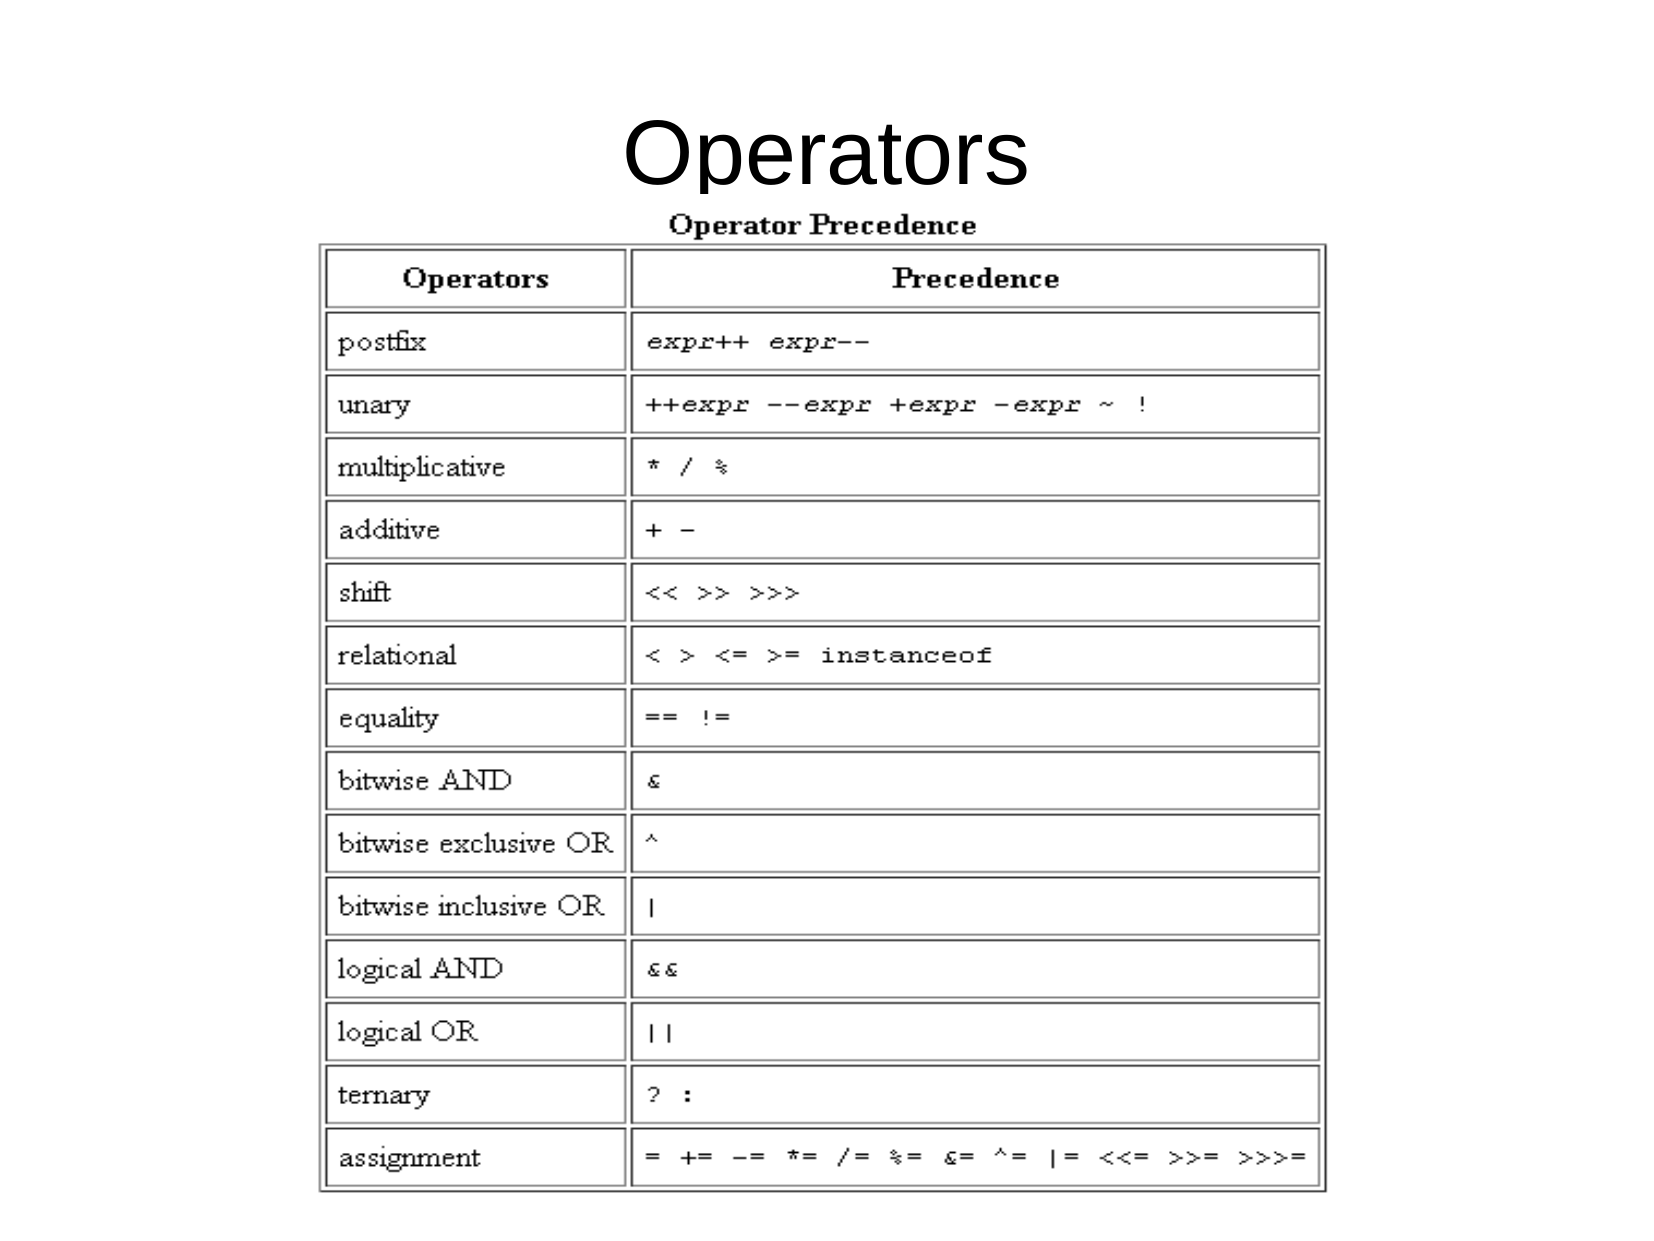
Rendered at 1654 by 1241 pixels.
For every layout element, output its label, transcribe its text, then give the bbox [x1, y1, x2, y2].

picture [315, 194, 1336, 1201]
title Operators [82, 49, 1571, 257]
